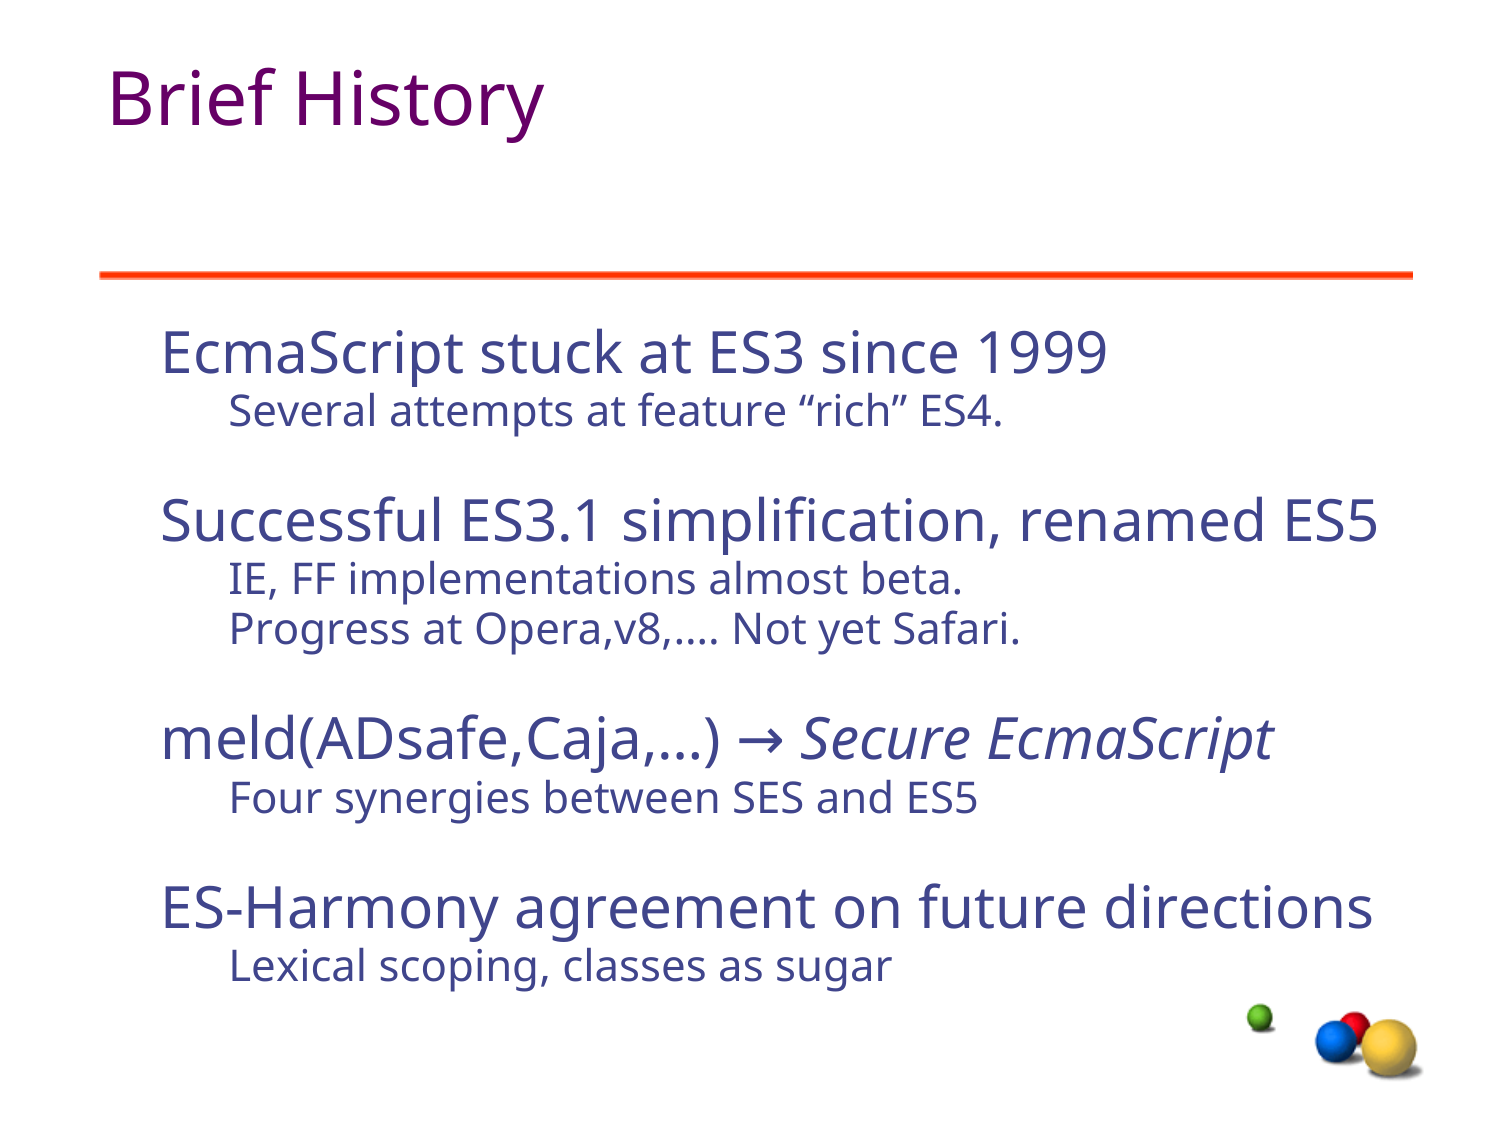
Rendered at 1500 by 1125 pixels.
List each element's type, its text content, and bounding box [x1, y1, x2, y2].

title Brief History [106, 57, 1369, 246]
subtitle EcmaScript stuck at ES3 since 1999 Several attempts at feature “rich” ES4. Successful ES3.1 simplification, renamed ES5 IE, FF implementations almost beta. Progress at Opera,v8,…. Not yet Safari. meld(ADsafe,Caja,…) → Secure EcmaScript Four synergies between SES and ES5 ES-Harmony agreement on future directions Lexical scoping, classes as sugar [144, 320, 1407, 1010]
picture [99, 271, 1413, 280]
picture [1224, 999, 1449, 1083]
